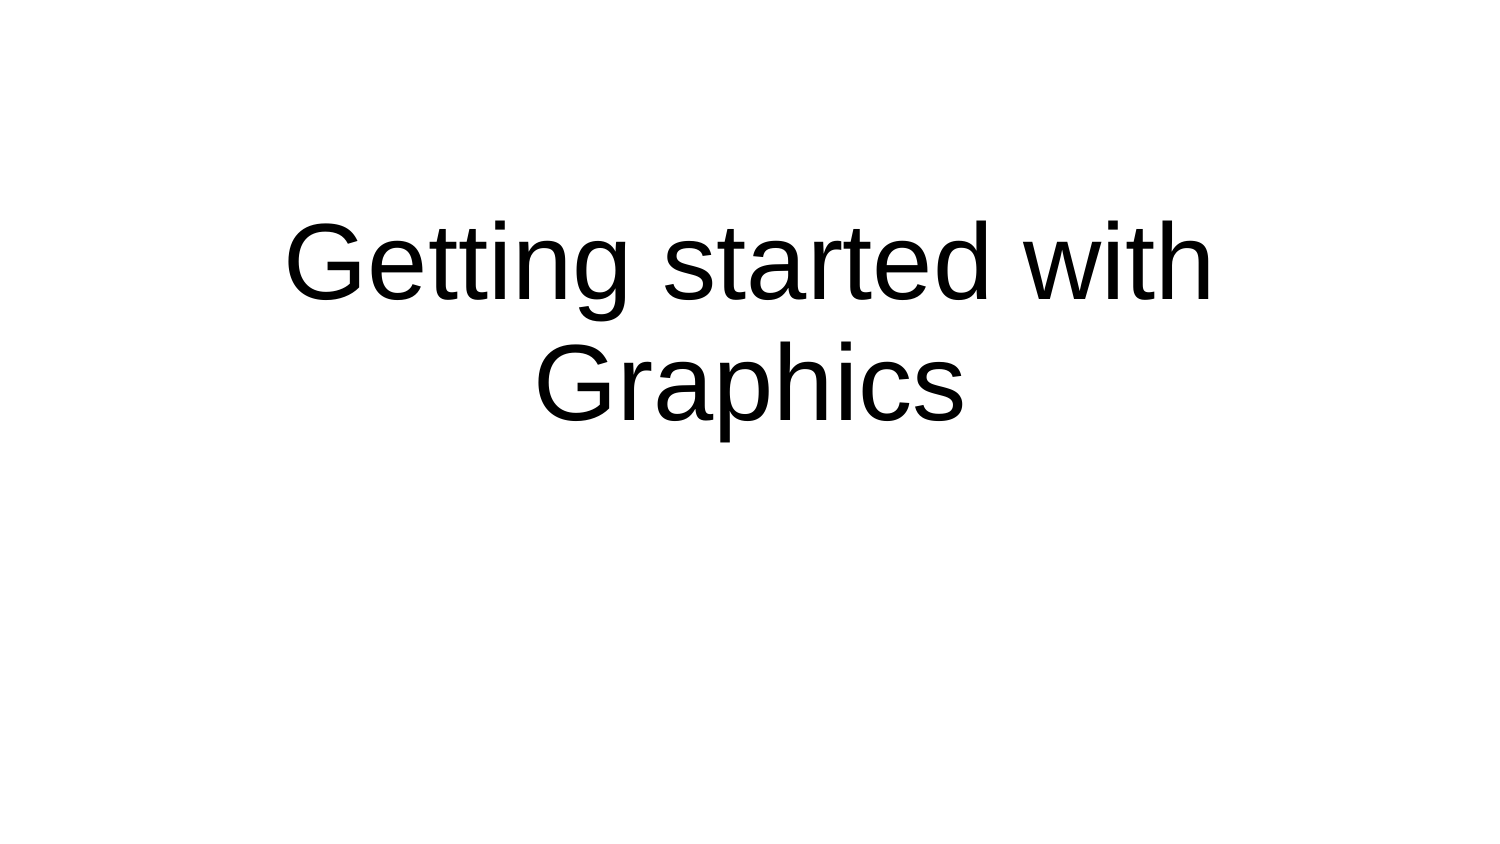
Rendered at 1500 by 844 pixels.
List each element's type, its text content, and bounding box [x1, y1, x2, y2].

title Getting started with Graphics [51, 122, 1449, 459]
